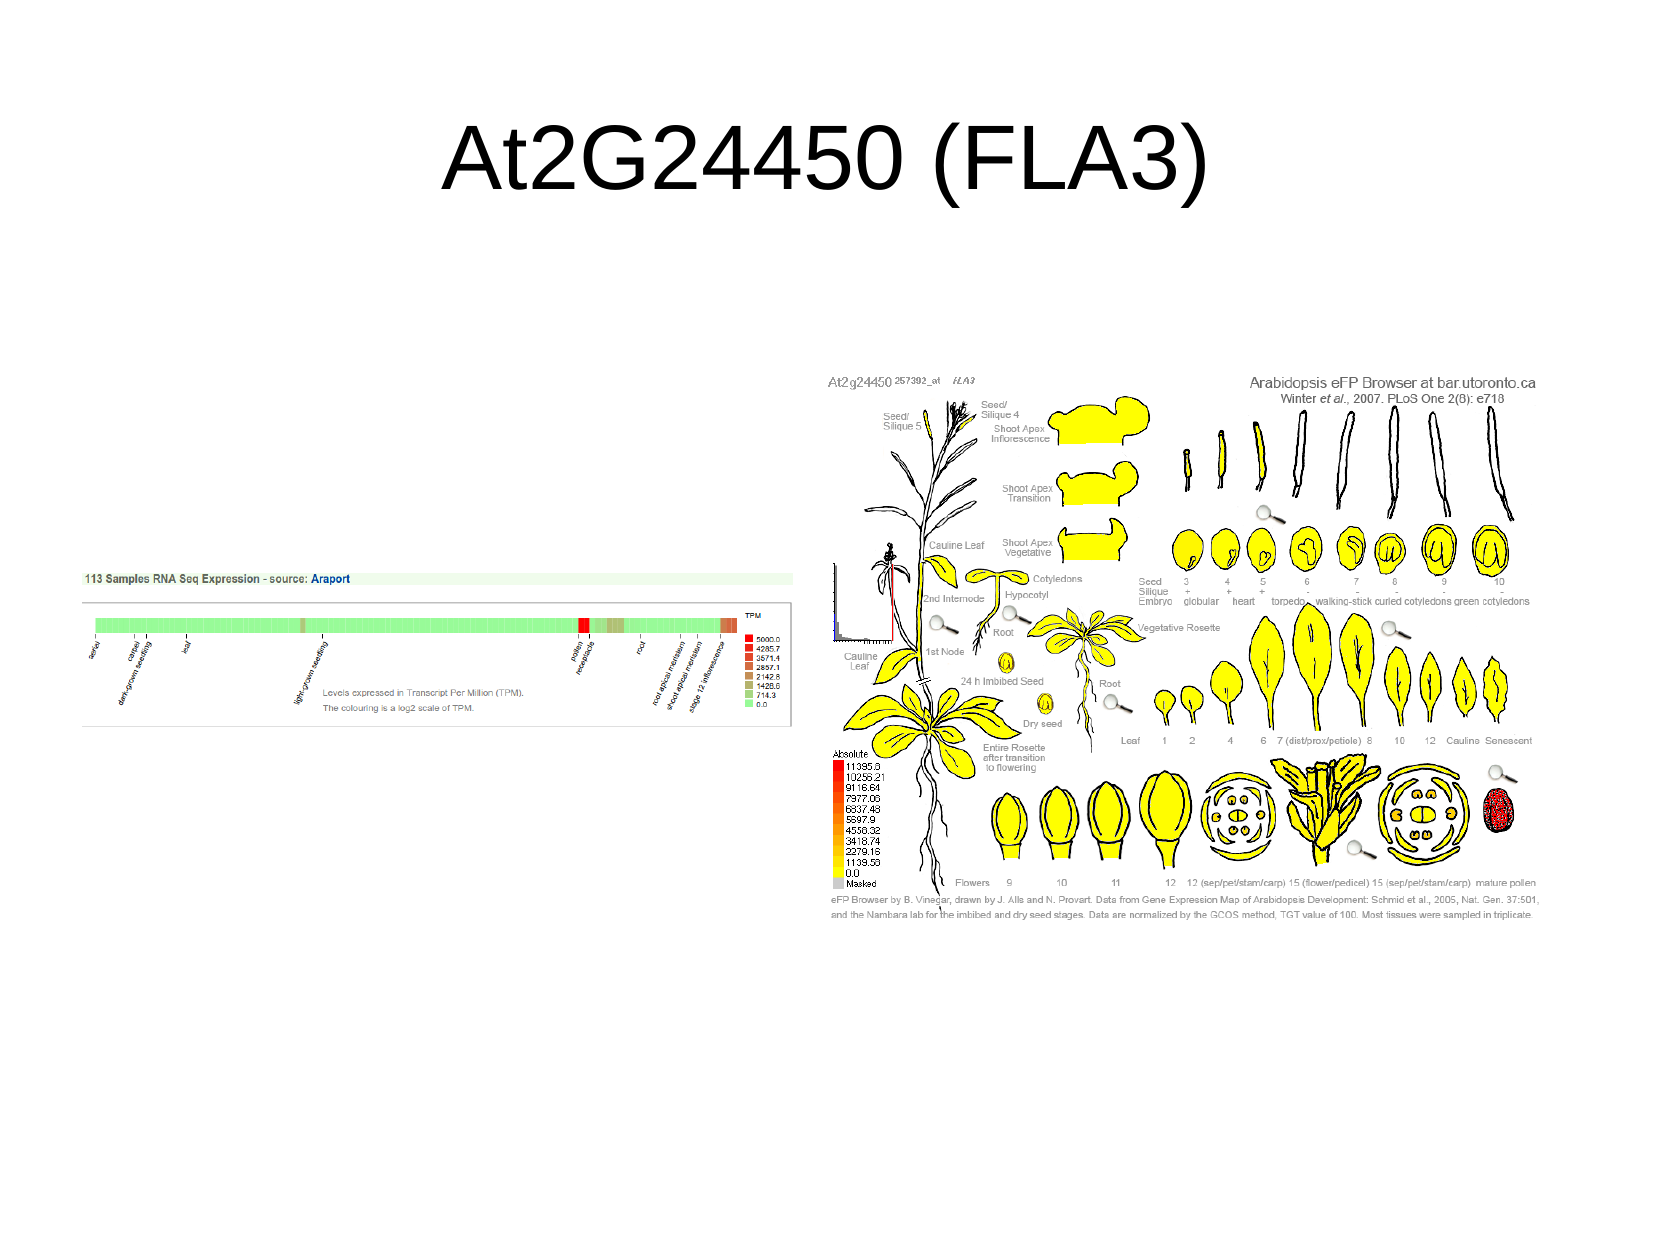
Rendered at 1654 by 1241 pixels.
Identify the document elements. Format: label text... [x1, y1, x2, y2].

picture [828, 374, 1539, 925]
title At2G24450 (FLA3) [82, 49, 1571, 257]
picture [82, 573, 793, 727]
